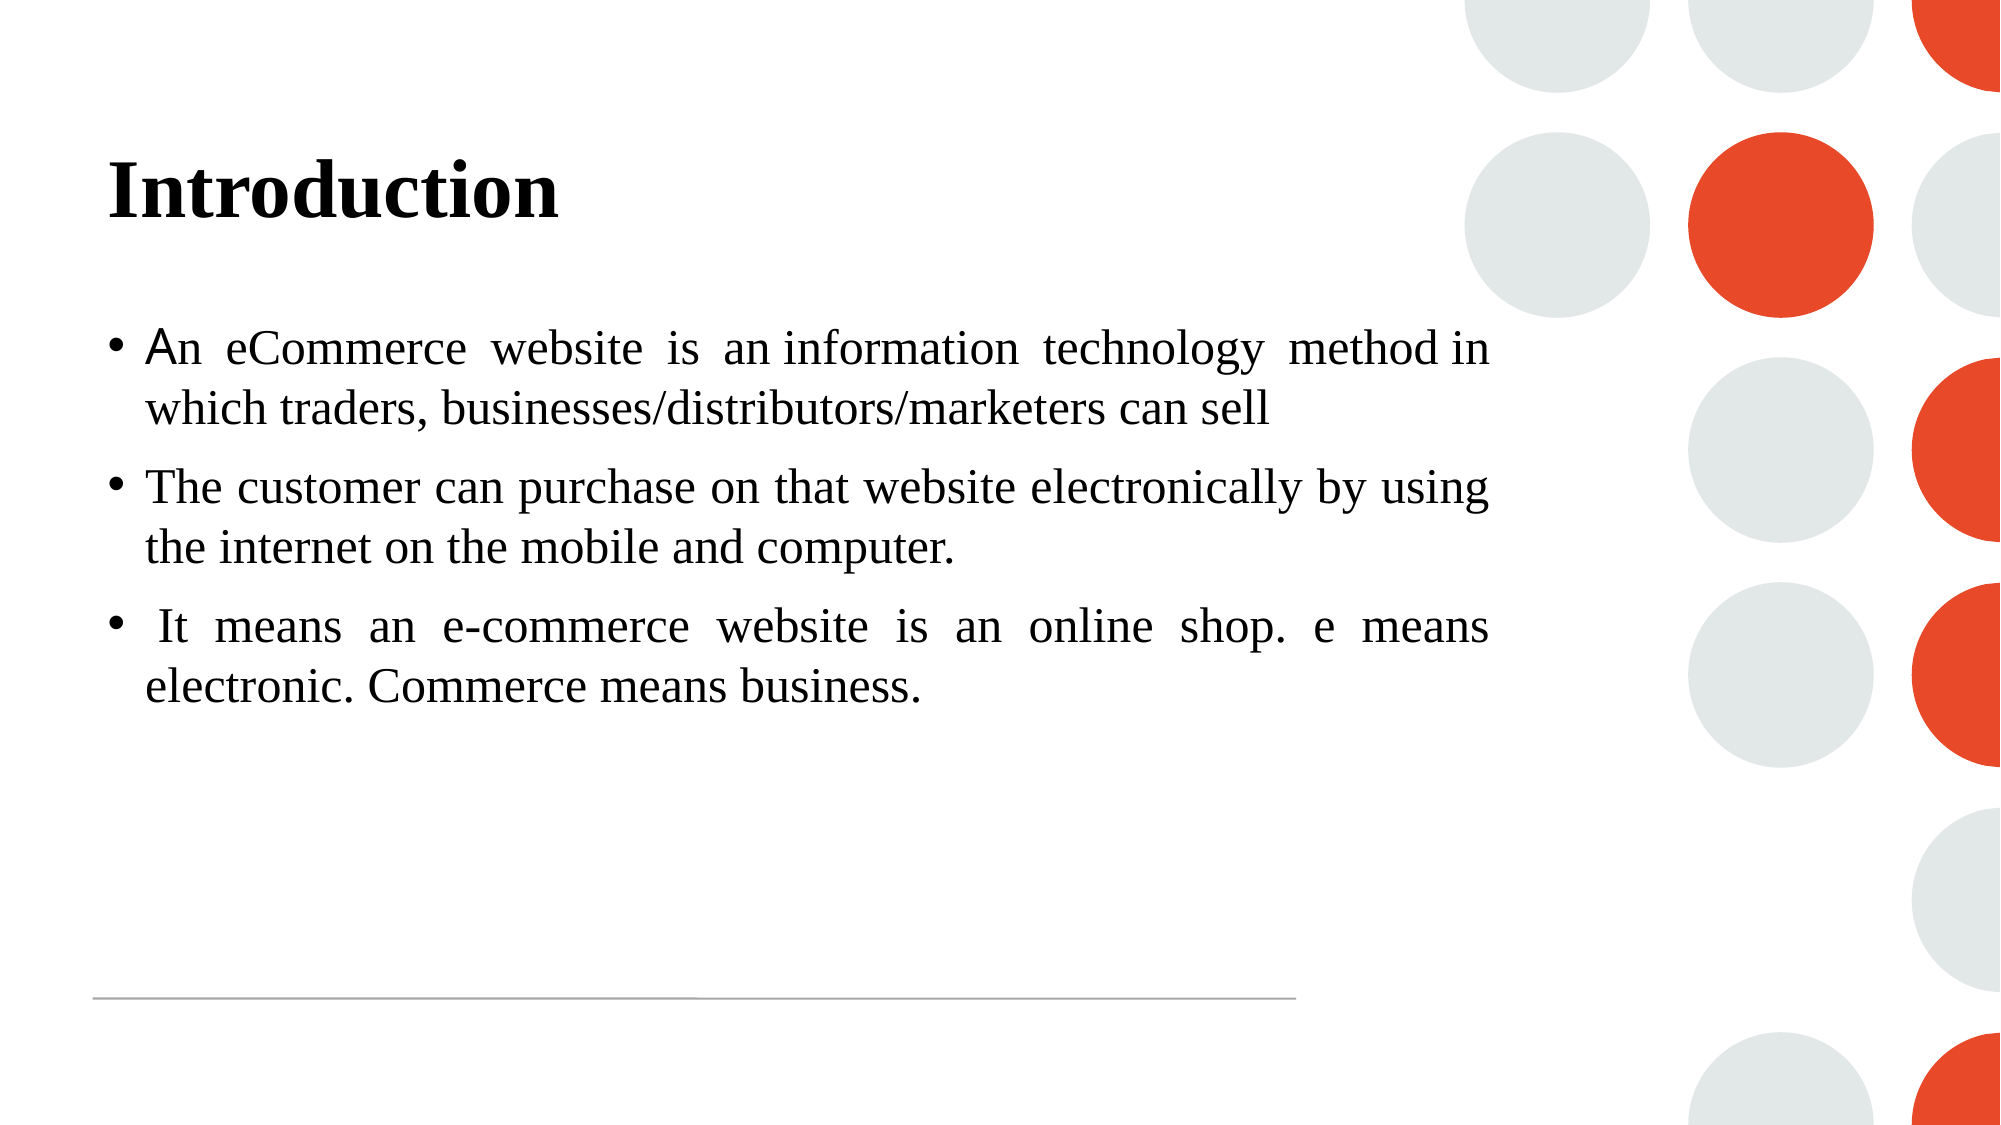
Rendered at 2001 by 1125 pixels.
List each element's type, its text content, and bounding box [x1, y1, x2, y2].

title Introduction [92, 126, 1297, 307]
list An eCommerce website is an information technology method in which traders, businesses/distributors/marketers can sell The customer can purchase on that website electronically by using the internet on the mobile and computer. It means an e-commerce website is an online shop. e means electronic. Commerce means business. [92, 307, 1506, 1038]
